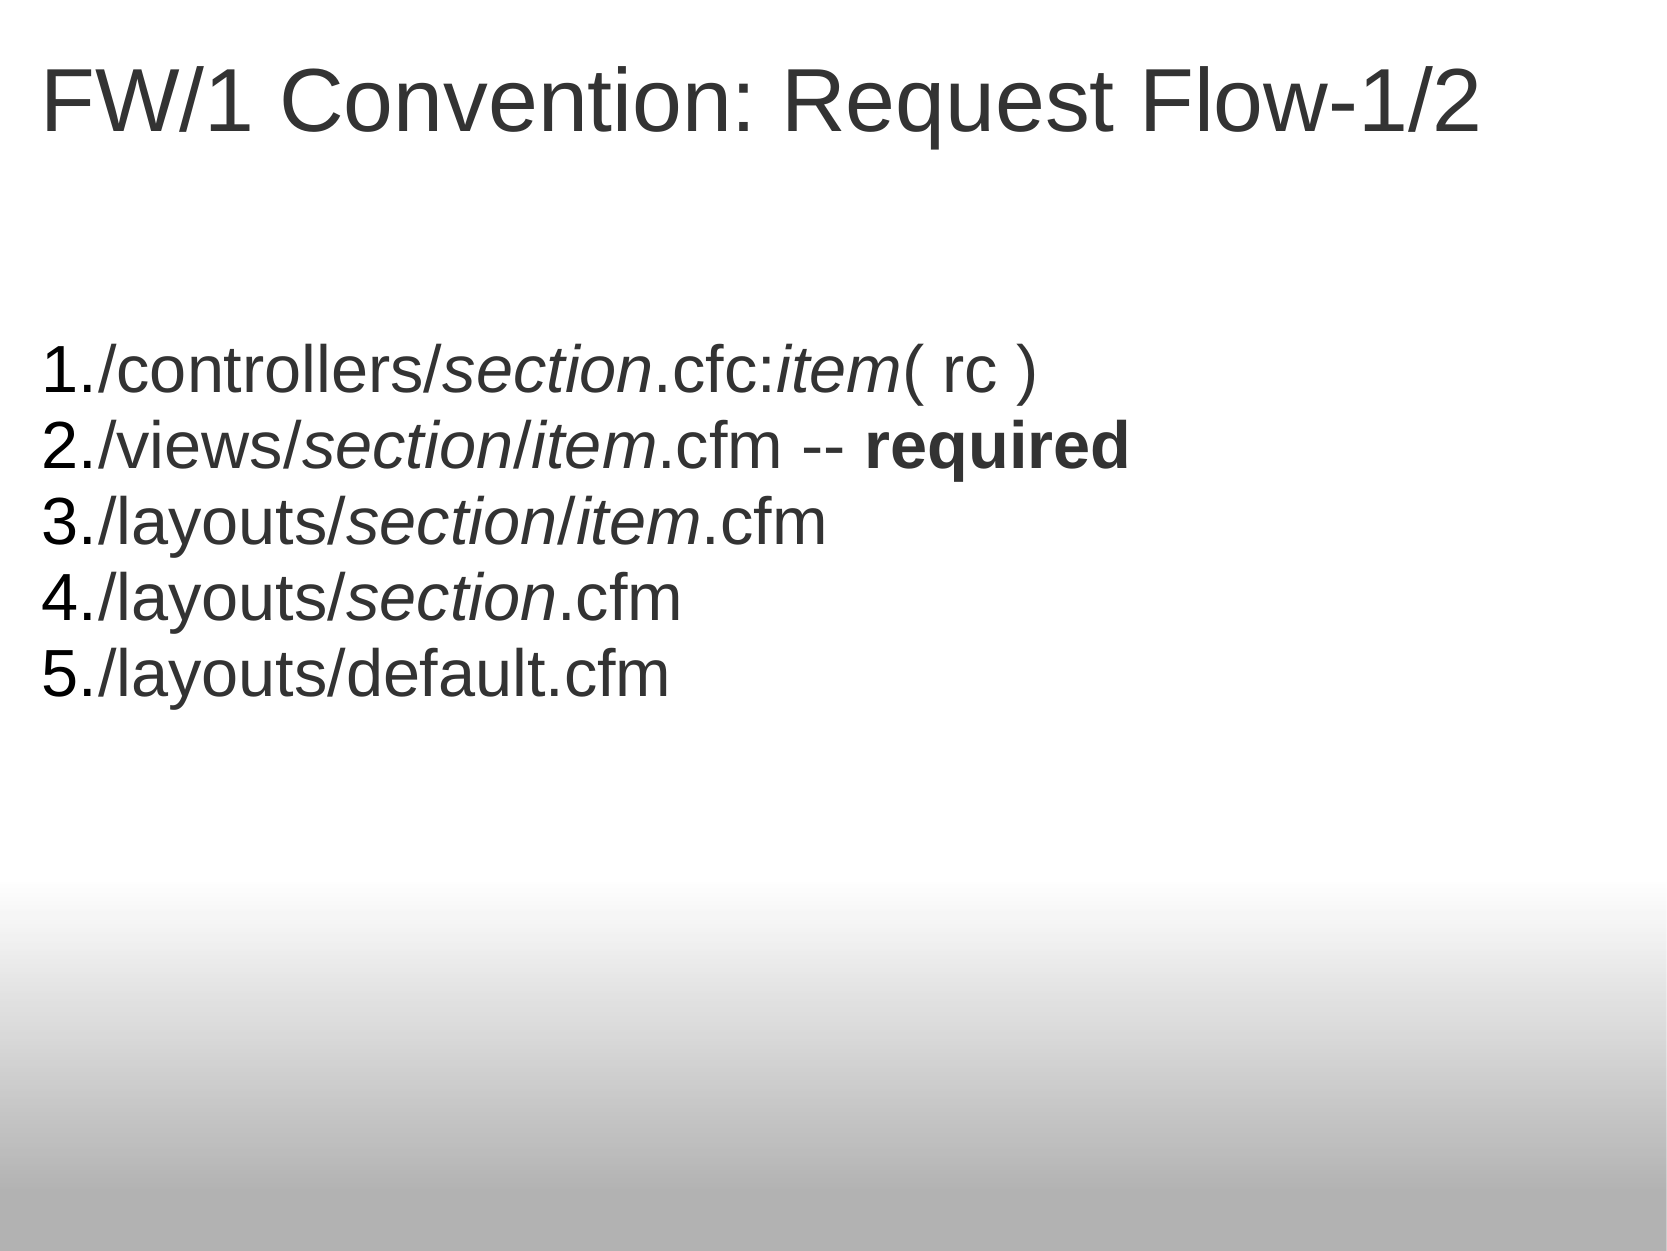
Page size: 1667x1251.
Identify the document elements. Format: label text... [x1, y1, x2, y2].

list /controllers/section.cfc:item( rc ) /views/section/item.cfm -- required /layouts/section/item.cfm /layouts/section.cfm /layouts/default.cfm [23, 331, 1610, 1185]
picture [0, 0, 1667, 1251]
title FW/1 Convention: Request Flow-1/2 [40, 50, 1627, 201]
